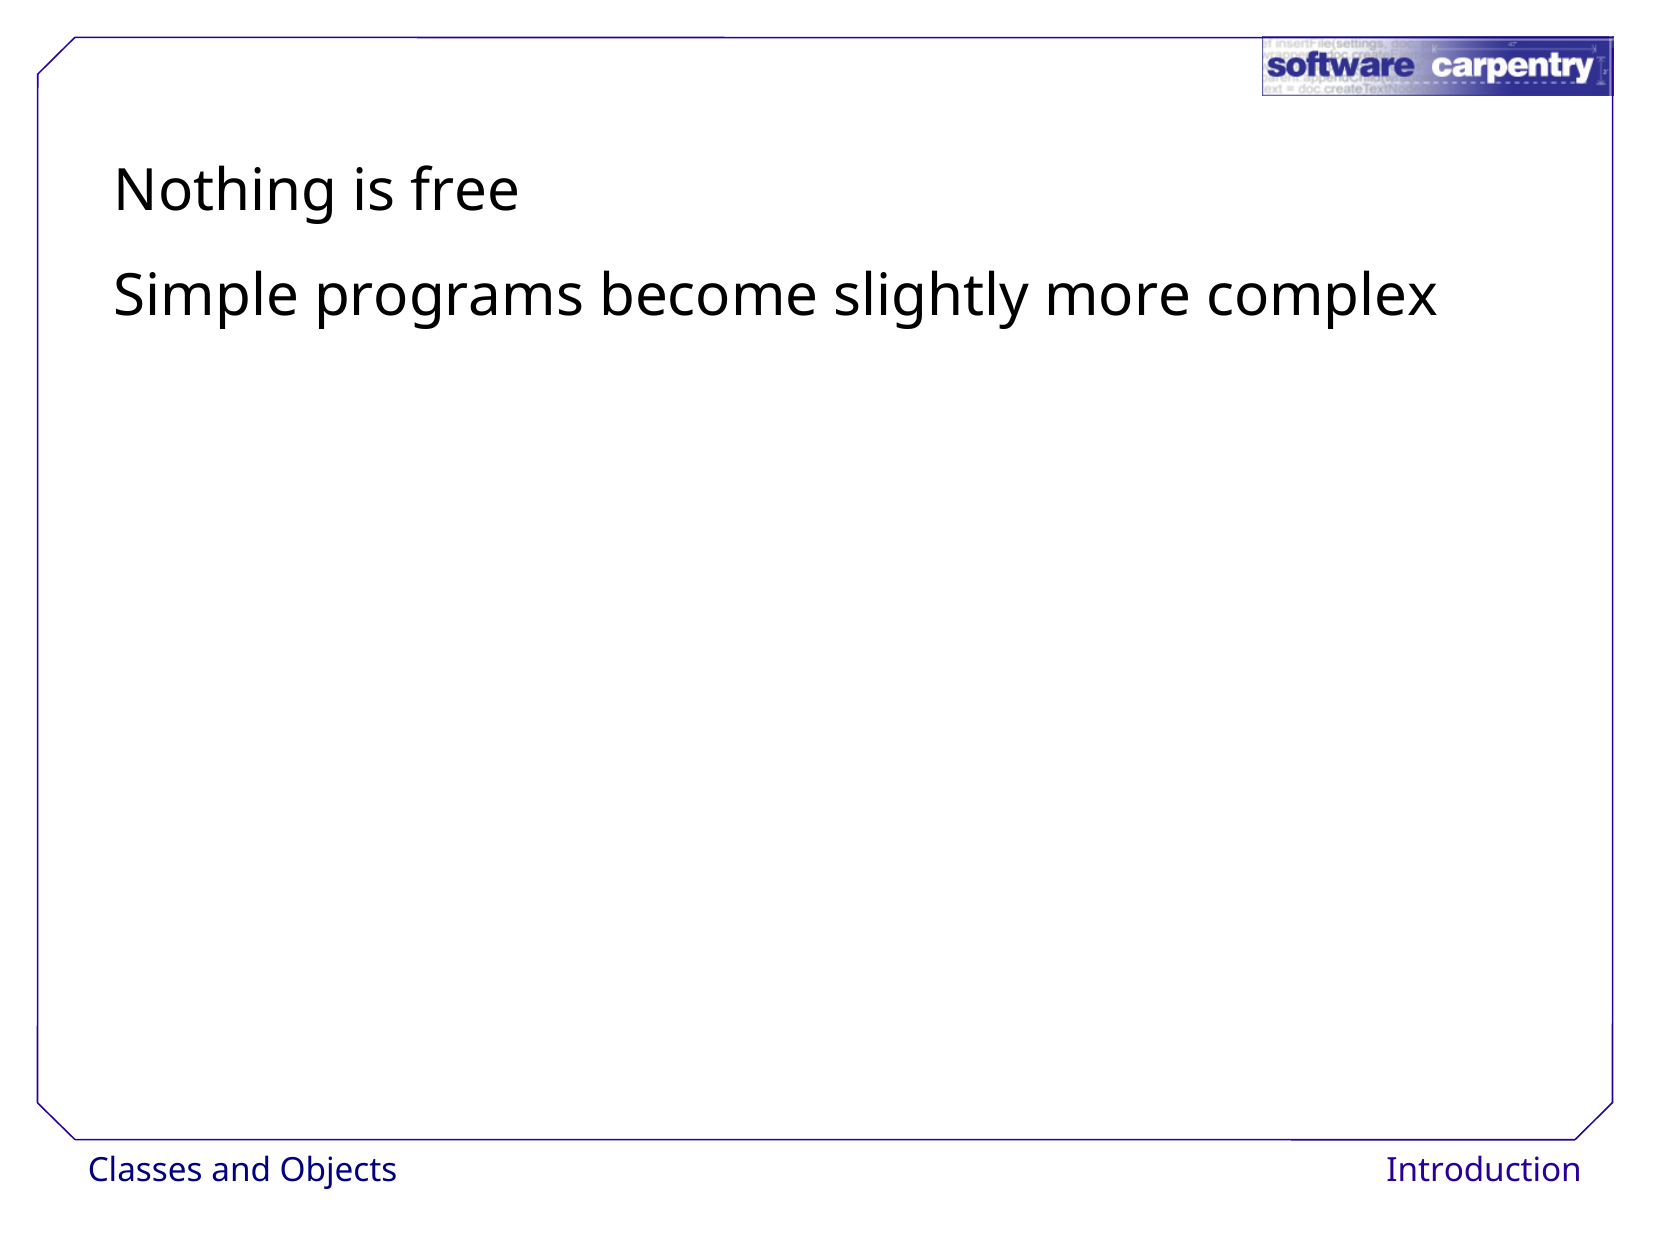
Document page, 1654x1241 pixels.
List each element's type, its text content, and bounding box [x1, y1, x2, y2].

picture [1262, 36, 1614, 96]
text_box Nothing is free Simple programs become slightly more complex [99, 109, 1517, 335]
